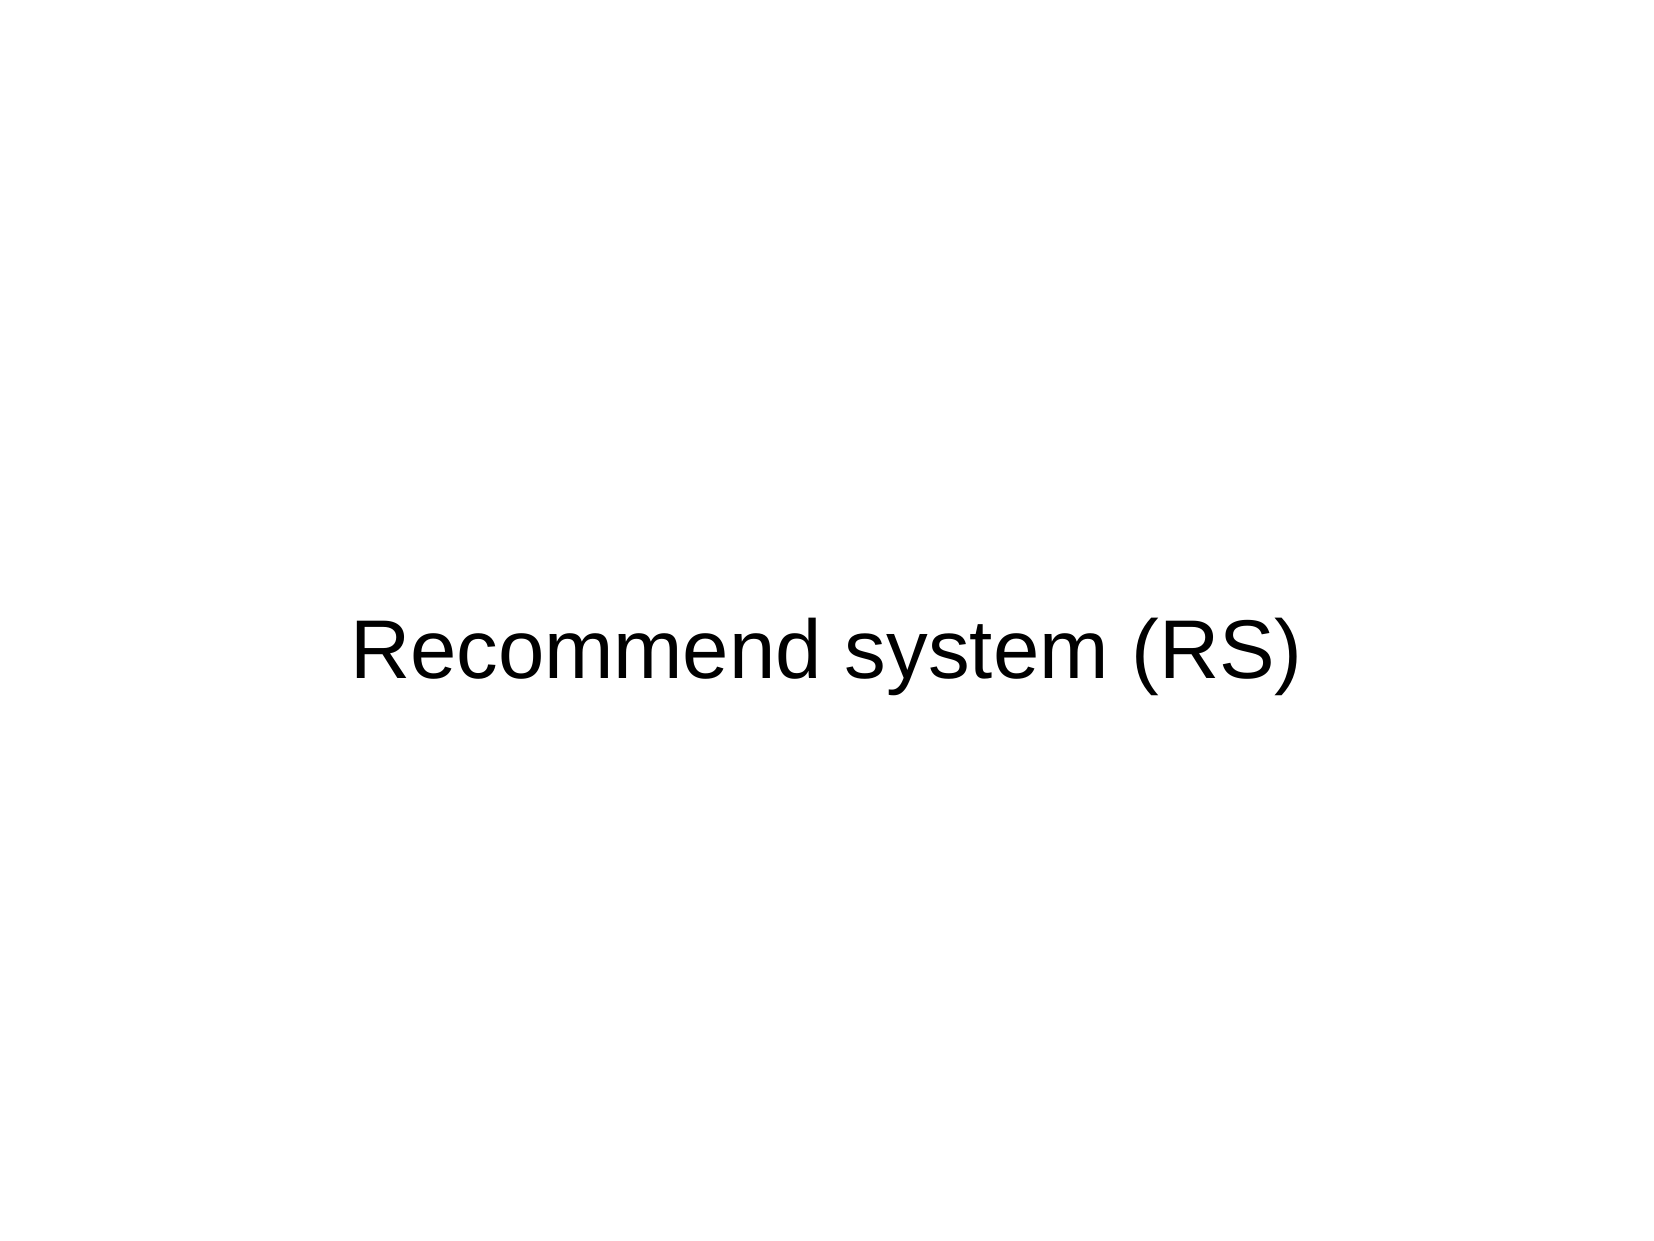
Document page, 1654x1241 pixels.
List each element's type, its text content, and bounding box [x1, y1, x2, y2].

subtitle Recommend system (RS) [82, 290, 1571, 1010]
